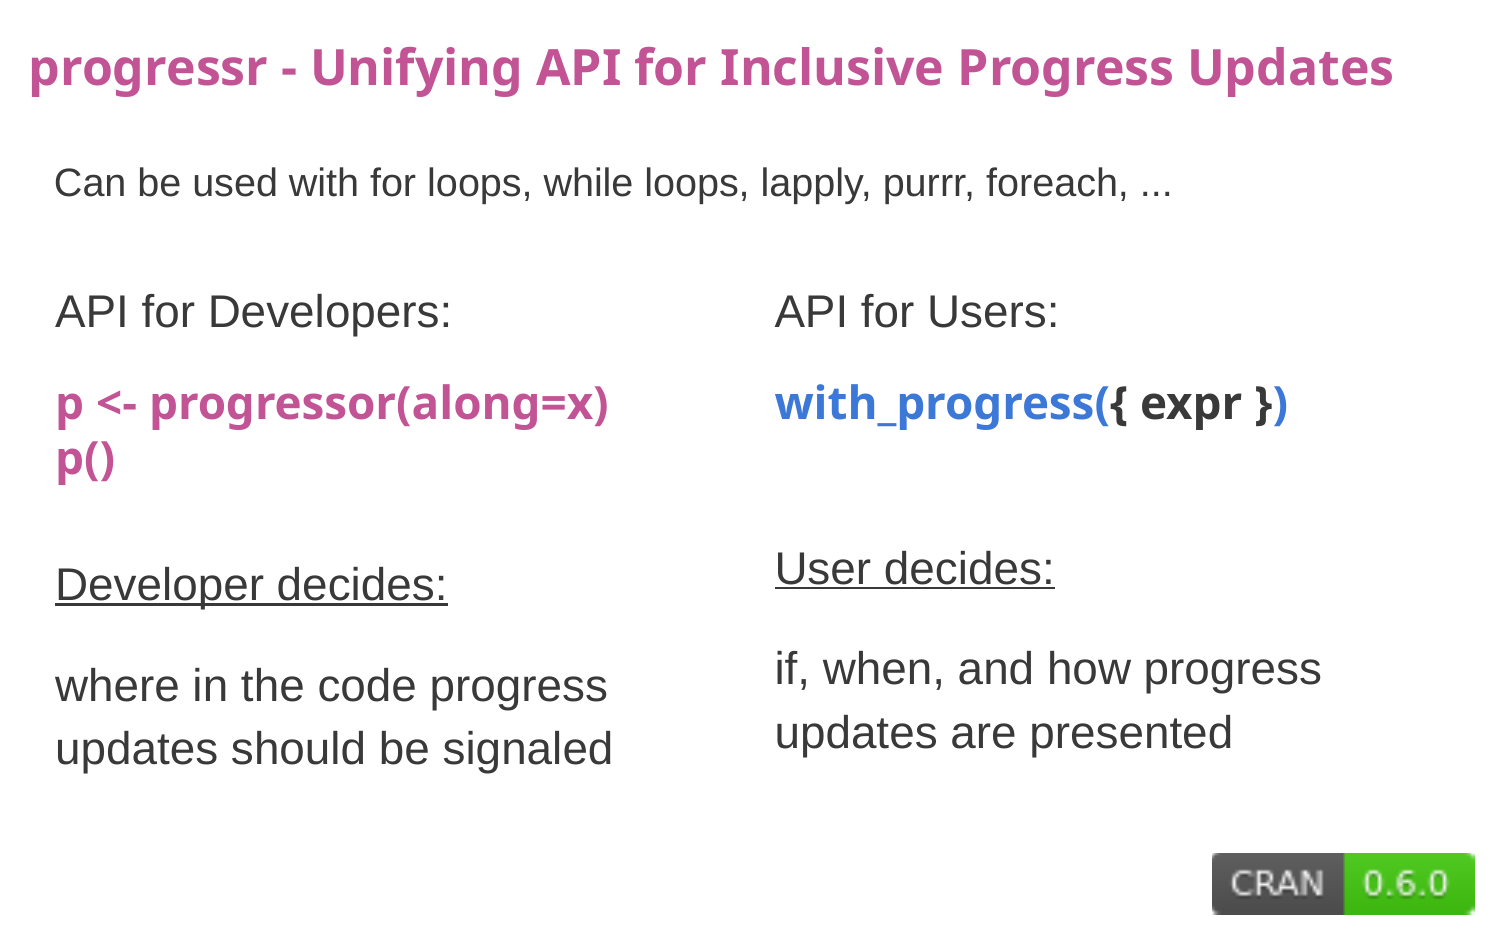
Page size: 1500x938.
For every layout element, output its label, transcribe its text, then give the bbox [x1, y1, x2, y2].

title progressr - Unifying API for Inclusive Progress Updates [13, 20, 1500, 155]
text_box API for Developers: p <- progressor(along=x) p() Developer decides: where in the code progress updates should be signaled [40, 257, 735, 791]
text_box Can be used with for loops, while loops, lapply, purrr, foreach, ... [38, 135, 1500, 250]
picture [1212, 853, 1475, 915]
text_box API for Users: with_progress({ expr }) User decides: if, when, and how progress updates are presented [759, 257, 1443, 771]
slide_number <number> [1389, 849, 1480, 922]
